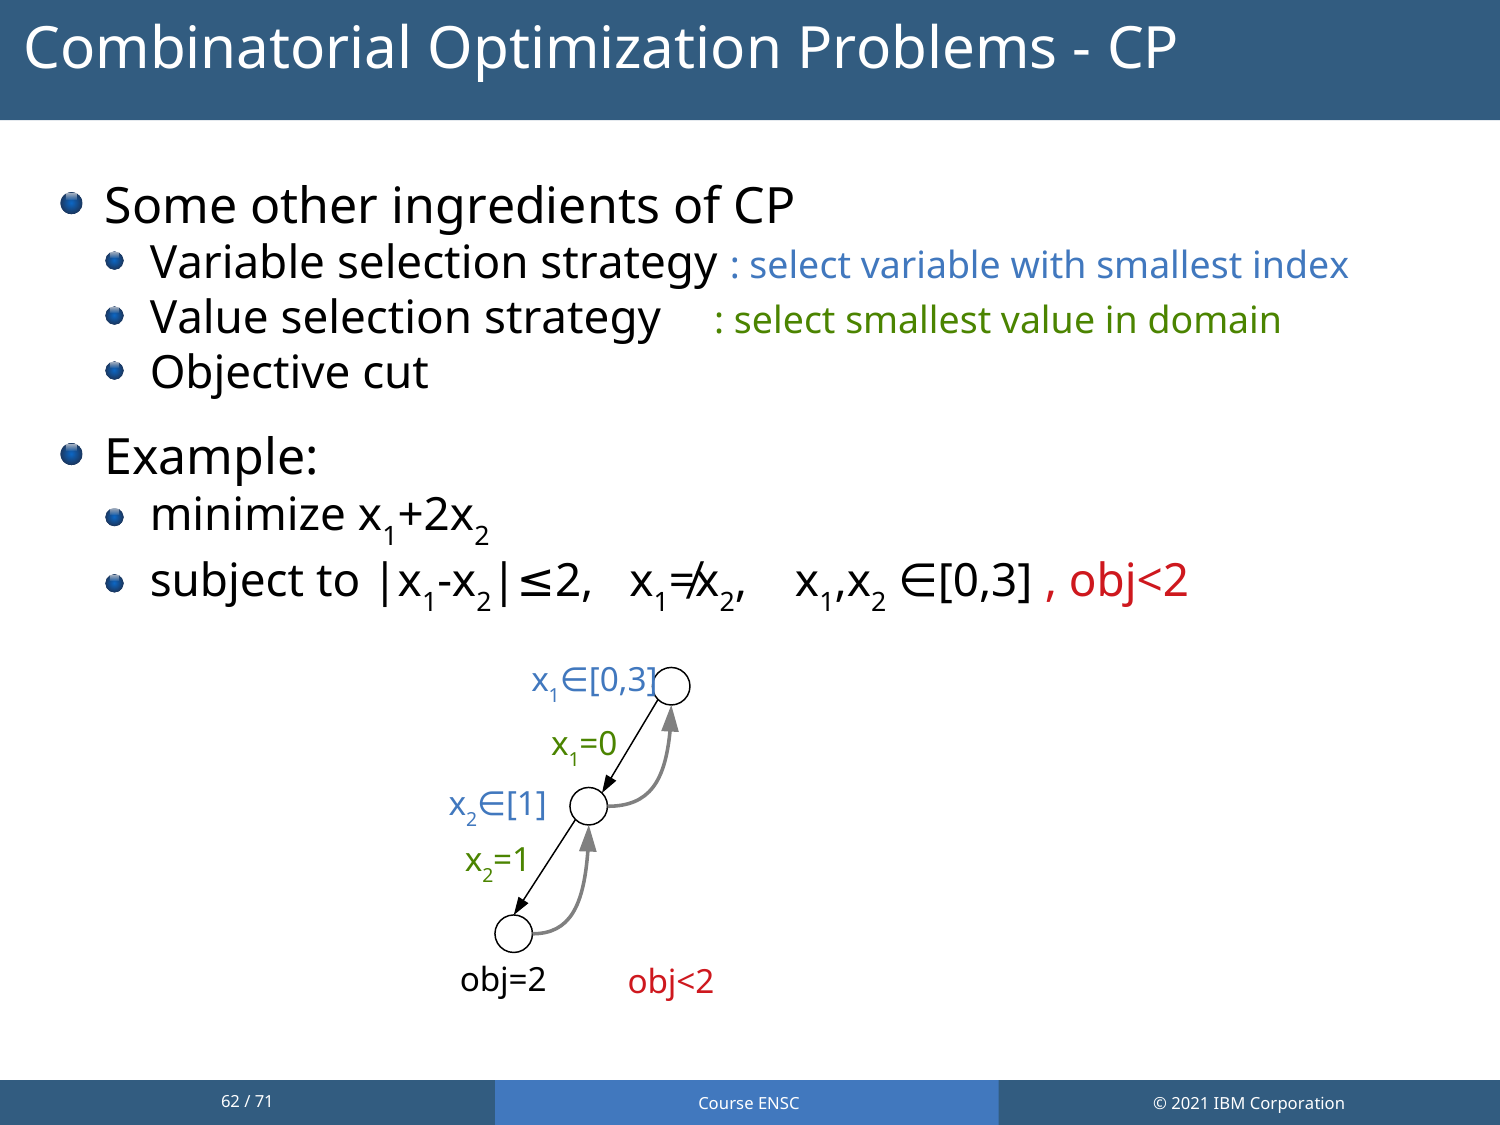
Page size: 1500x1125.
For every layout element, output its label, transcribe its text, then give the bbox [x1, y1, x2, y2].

title Combinatorial Optimization Problems - CP [0, 0, 1500, 121]
text_box x2∈[1] [433, 774, 629, 838]
text_box obj<2 [612, 952, 758, 1008]
text_box x2=1 [450, 831, 558, 901]
text_box x1=0 [536, 715, 644, 785]
list Some other ingredients of CP Variable selection strategy : select variable with smallest index Value selection strategy : select smallest value in domain Objective cut Example: minimize x1+2x2 subject to |x1-x2|≤2, x1≠x2, x1,x2 ∈[0,3] , obj<2 [45, 165, 1441, 1036]
text_box [494, 915, 533, 950]
text_box x1∈[0,3] [516, 650, 712, 714]
text_box obj=2 [445, 950, 590, 1006]
